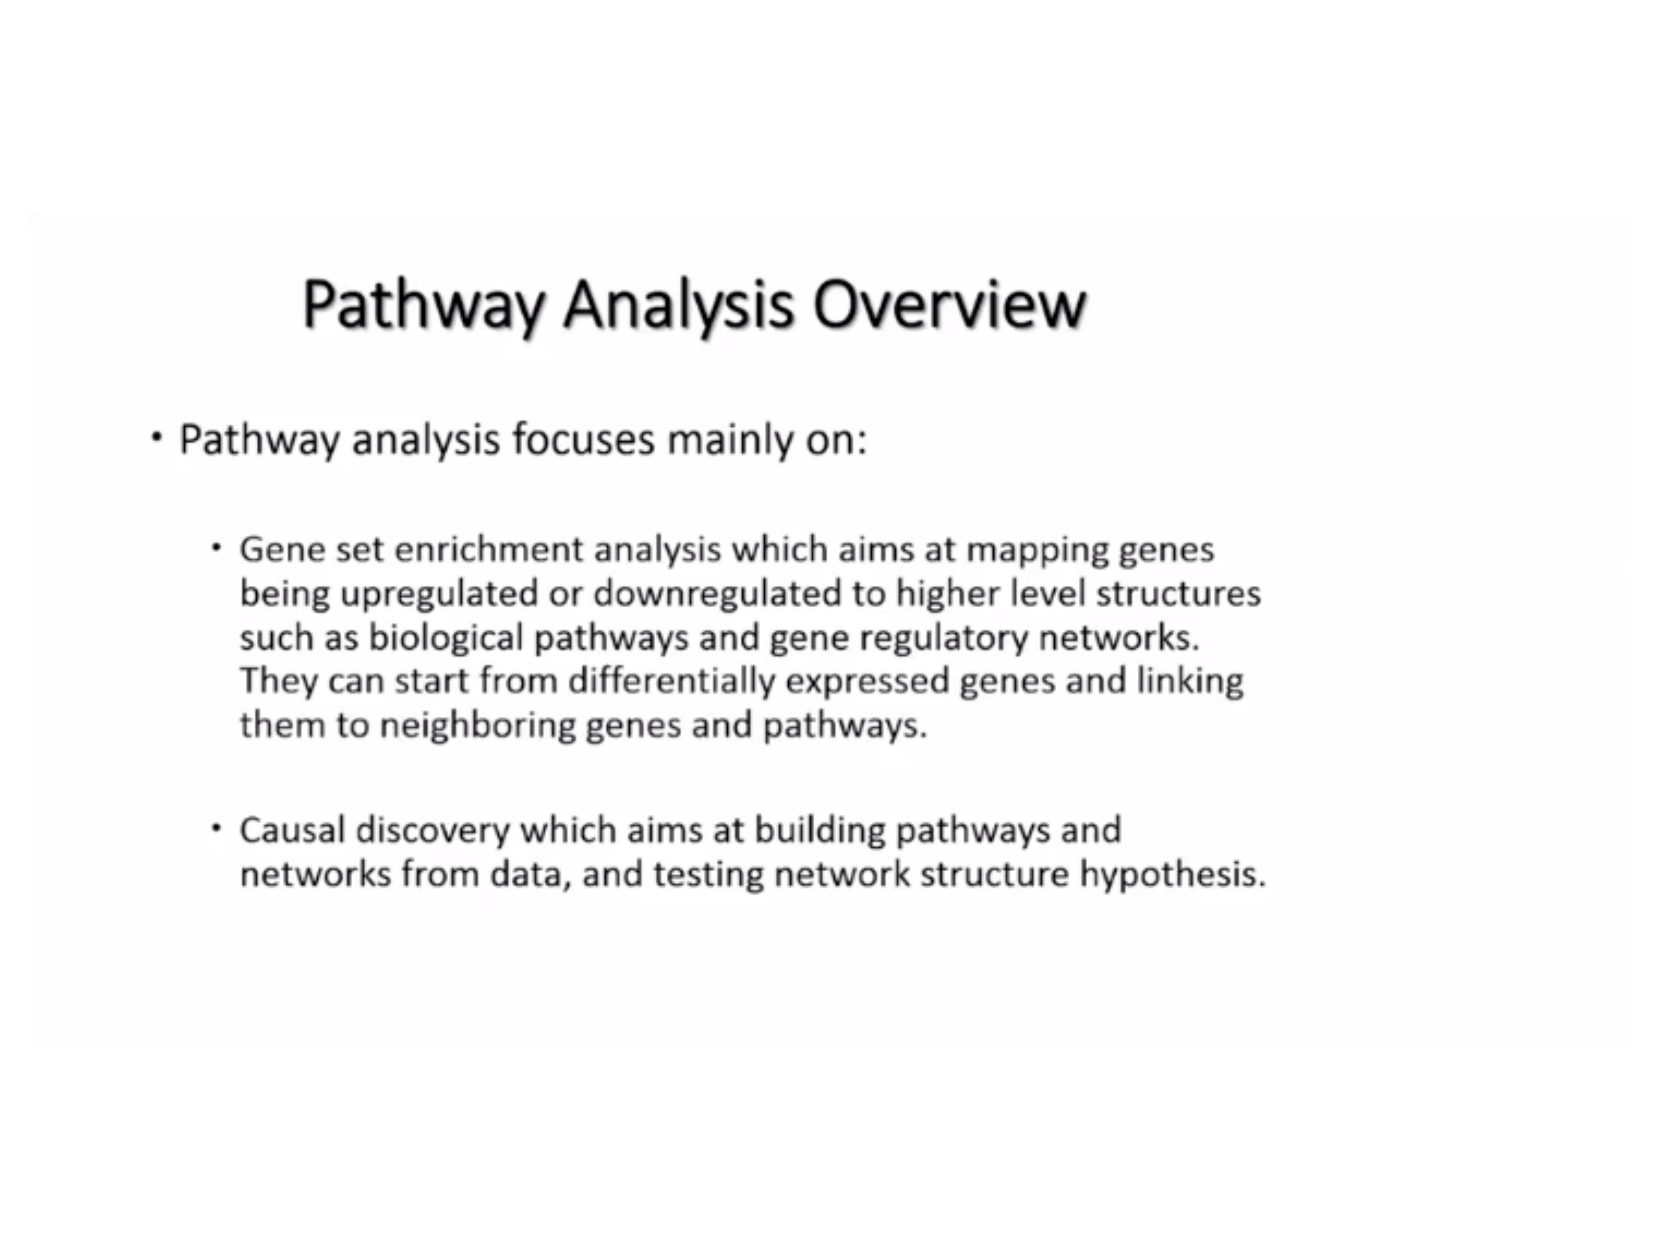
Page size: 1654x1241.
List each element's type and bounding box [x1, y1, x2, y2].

picture [27, 212, 1634, 1052]
